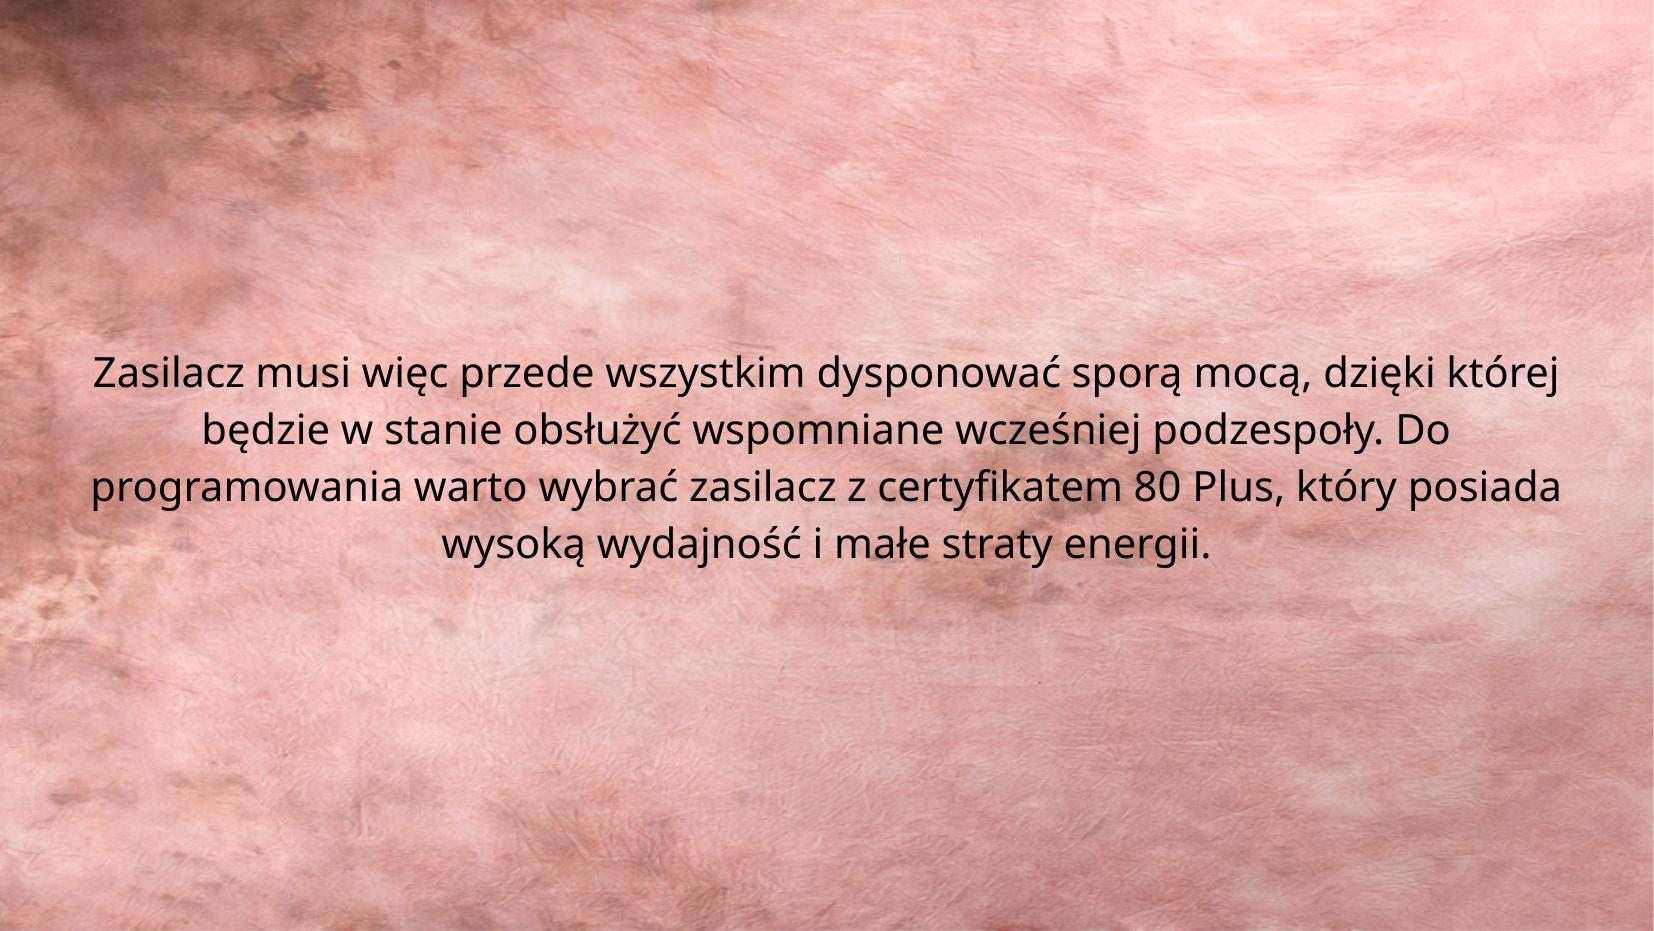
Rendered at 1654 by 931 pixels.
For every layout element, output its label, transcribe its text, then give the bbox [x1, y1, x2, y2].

title Zasilacz musi więc przede wszystkim dysponować sporą mocą, dzięki której będzie w stanie obsłużyć wspomniane wcześniej podzespoły. Do programowania warto wybrać zasilacz z certyfikatem 80 Plus, który posiada wysoką wydajność i małe straty energii. [90, 310, 1564, 603]
picture [0, 0, 1654, 931]
